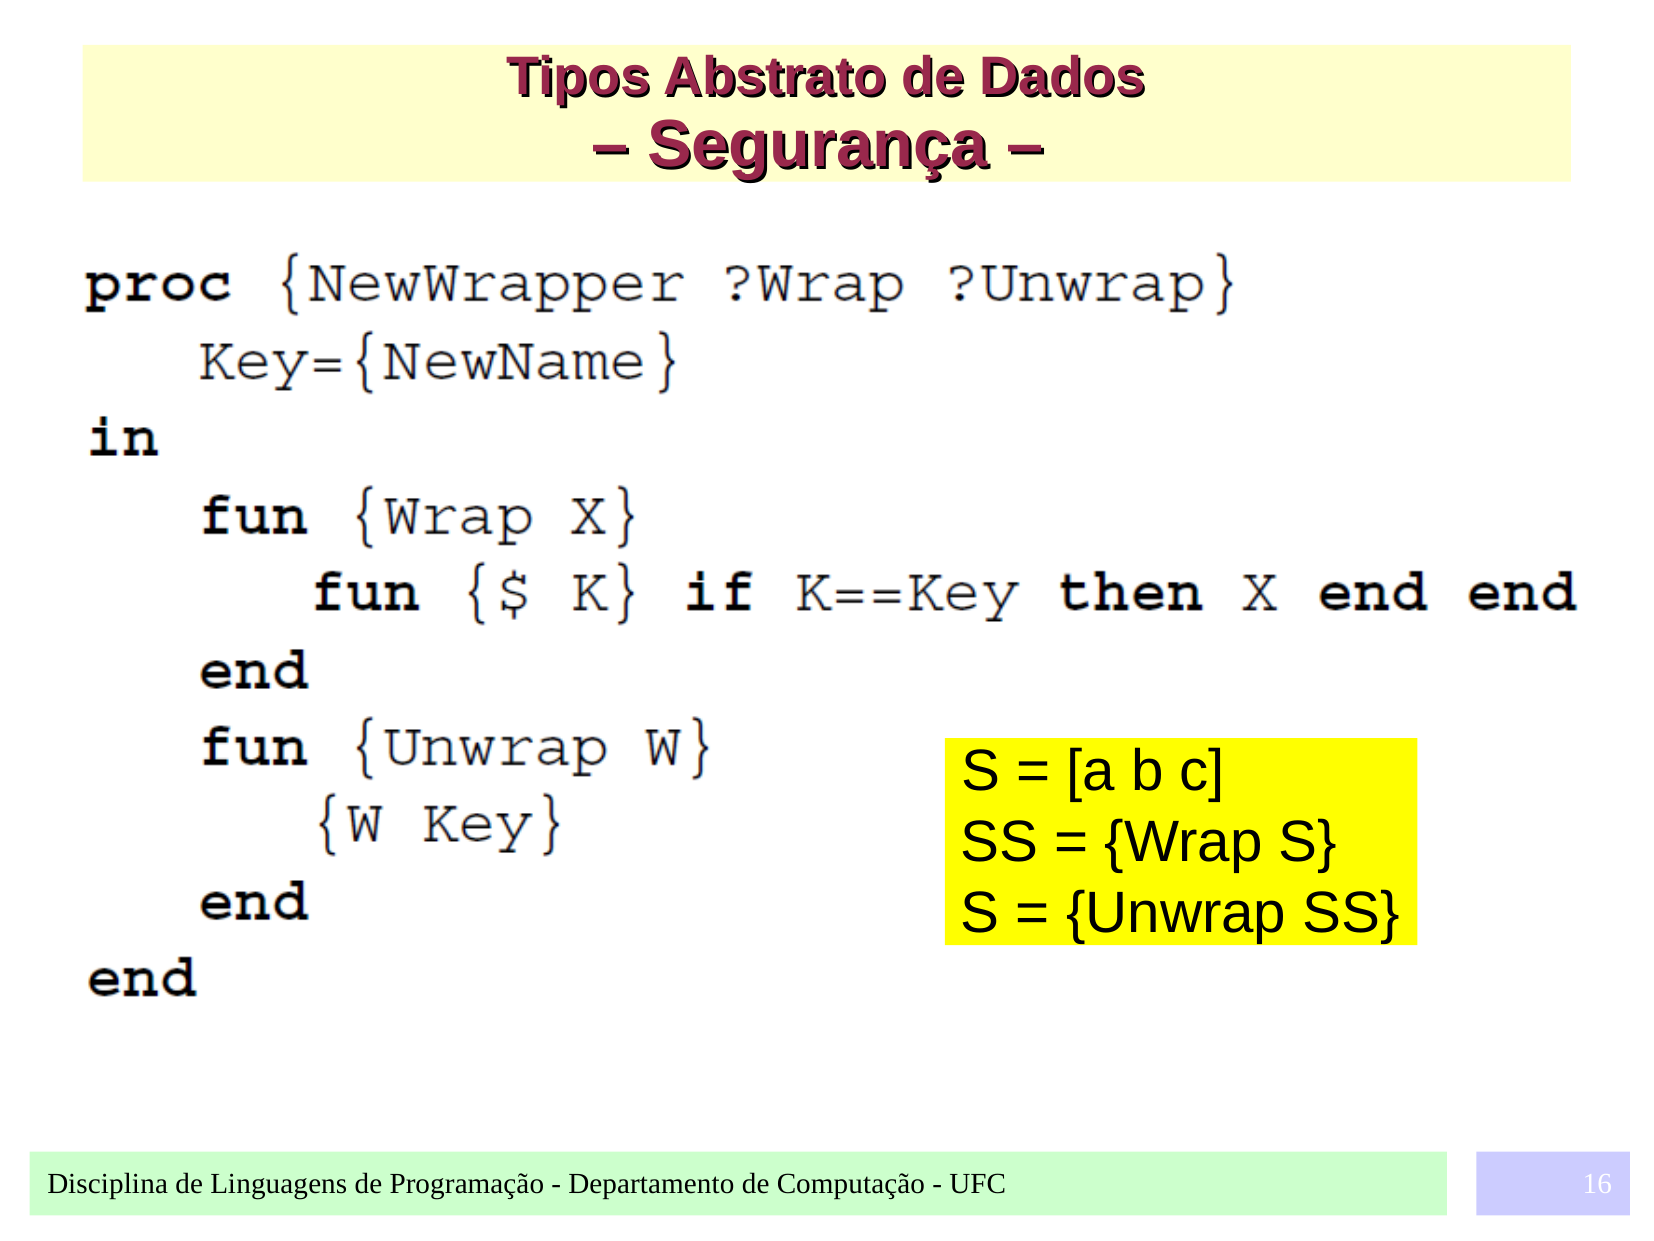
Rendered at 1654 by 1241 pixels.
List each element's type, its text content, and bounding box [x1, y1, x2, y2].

list S = [a b c] SS = {Wrap S} S = {Unwrap SS} [944, 738, 1418, 945]
title Tipos Abstrato de Dados – Segurança – [82, 44, 1571, 182]
picture [76, 236, 1583, 1004]
